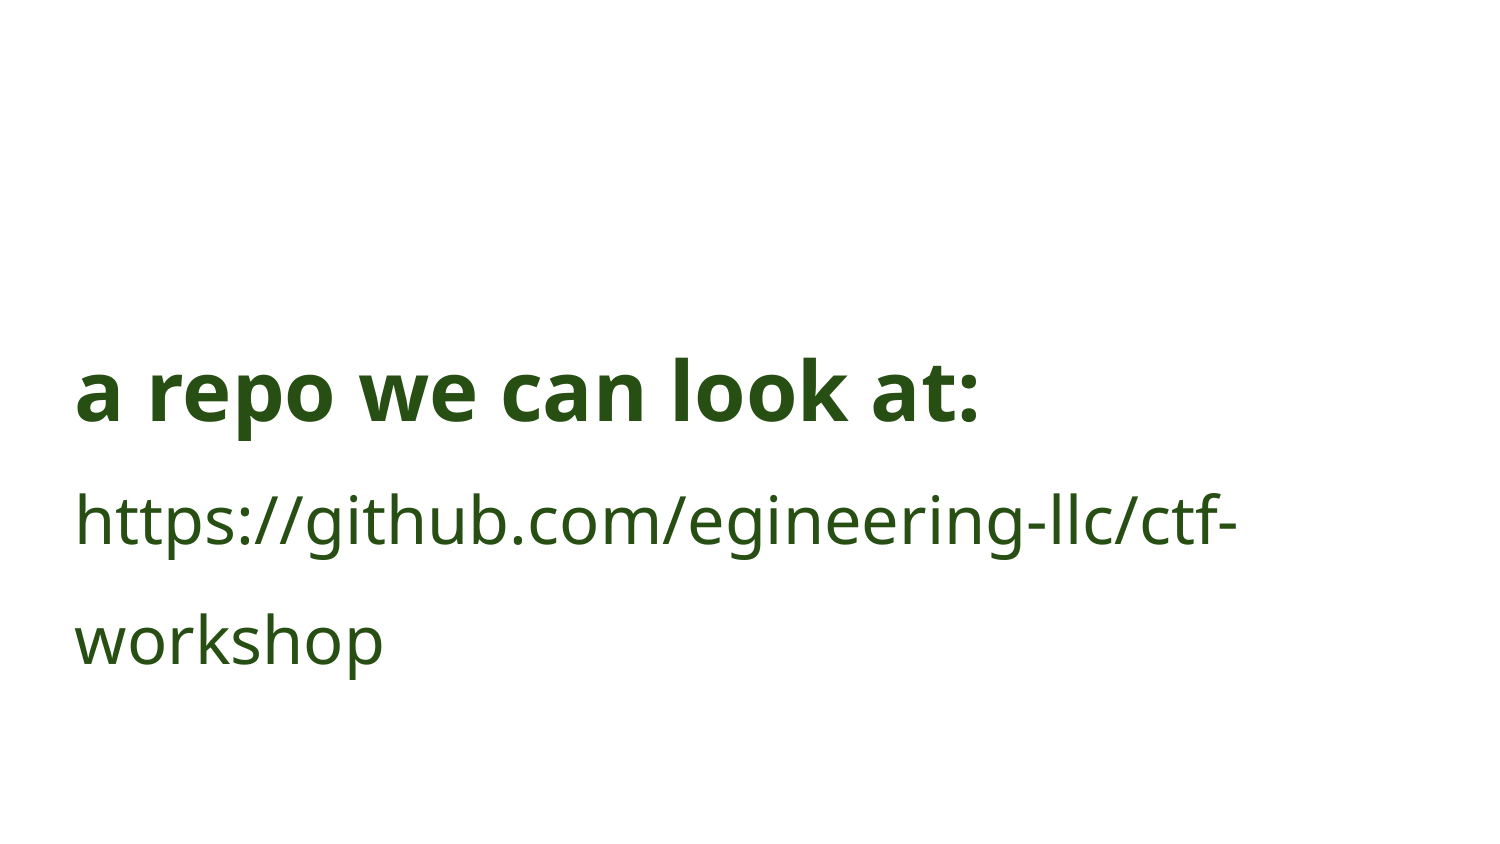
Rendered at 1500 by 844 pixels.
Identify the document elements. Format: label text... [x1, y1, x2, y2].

text_box a repo we can look at: https://github.com/egineering-llc/ctf-workshop [59, 273, 1500, 844]
